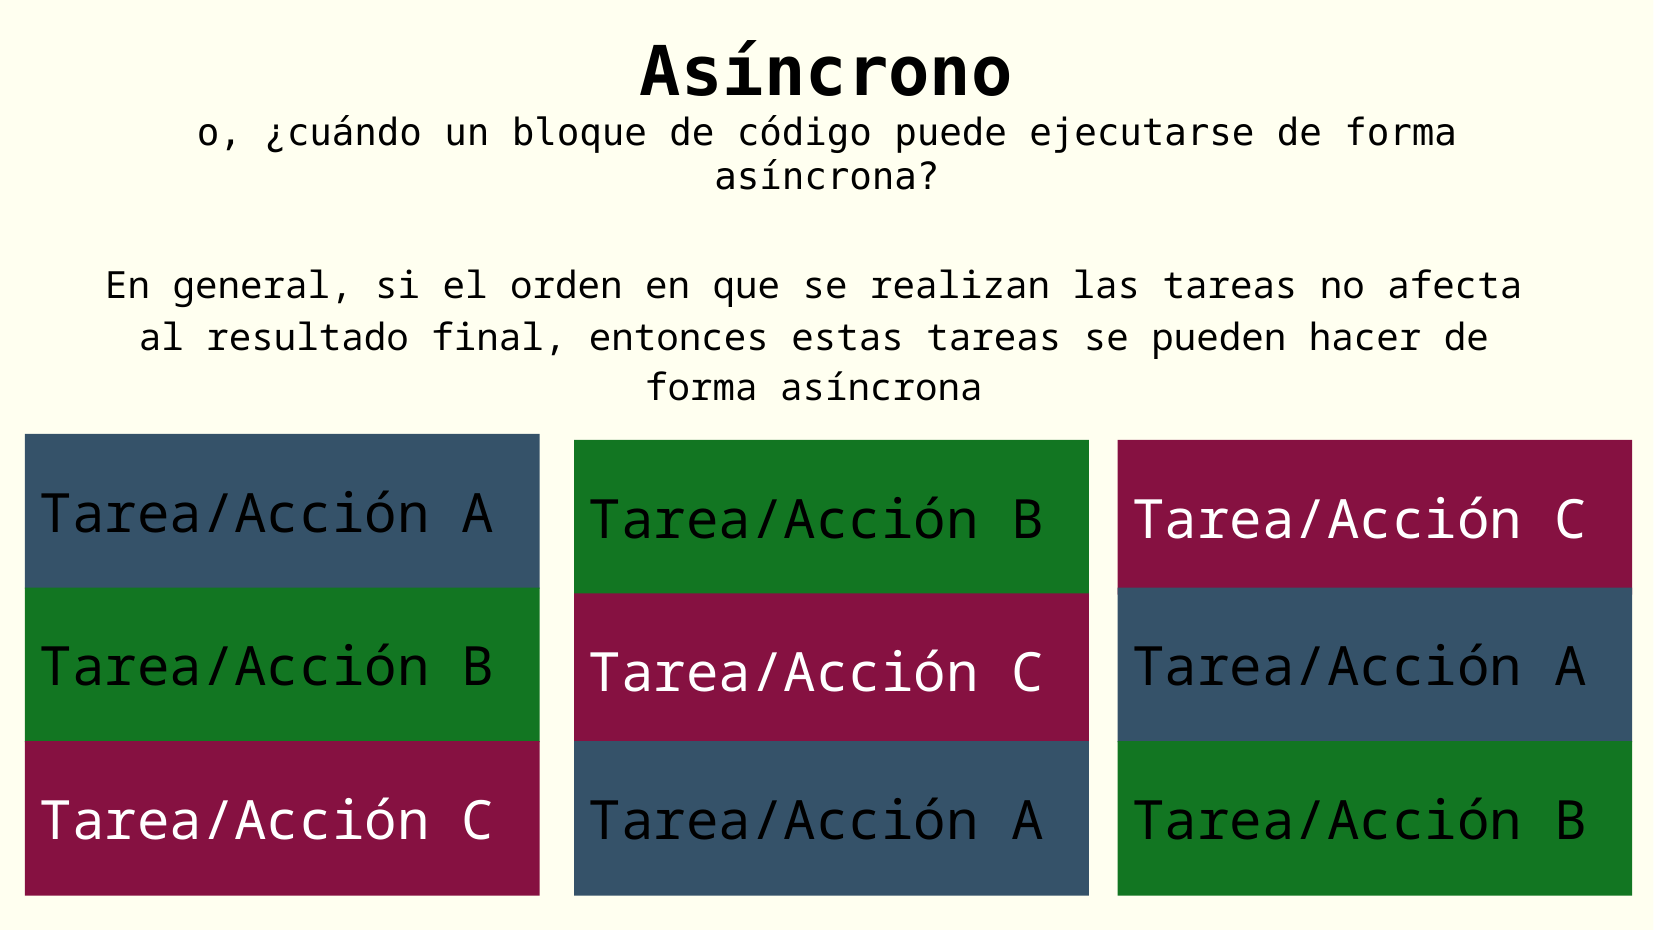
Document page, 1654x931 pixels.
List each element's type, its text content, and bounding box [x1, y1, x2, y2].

text_box Tarea/Acción B [1117, 741, 1633, 896]
text_box Tarea/Acción C [574, 593, 1089, 741]
text_box Tarea/Acción A [24, 433, 540, 587]
text_box Tarea/Acción B [24, 587, 540, 741]
text_box Tarea/Acción B [574, 439, 1089, 593]
text_box Tarea/Acción A [1117, 587, 1633, 741]
title Asíncrono o, ¿cuándo un bloque de código puede ejecutarse de forma asíncrona? [82, 31, 1571, 199]
text_box Tarea/Acción A [574, 741, 1089, 896]
text_box En general, si el orden en que se realizan las tareas no afecta al resultado final, entonces estas tareas se pueden hacer de forma asíncrona [90, 251, 1594, 405]
text_box Tarea/Acción C [24, 741, 540, 896]
text_box Tarea/Acción C [1117, 439, 1633, 587]
